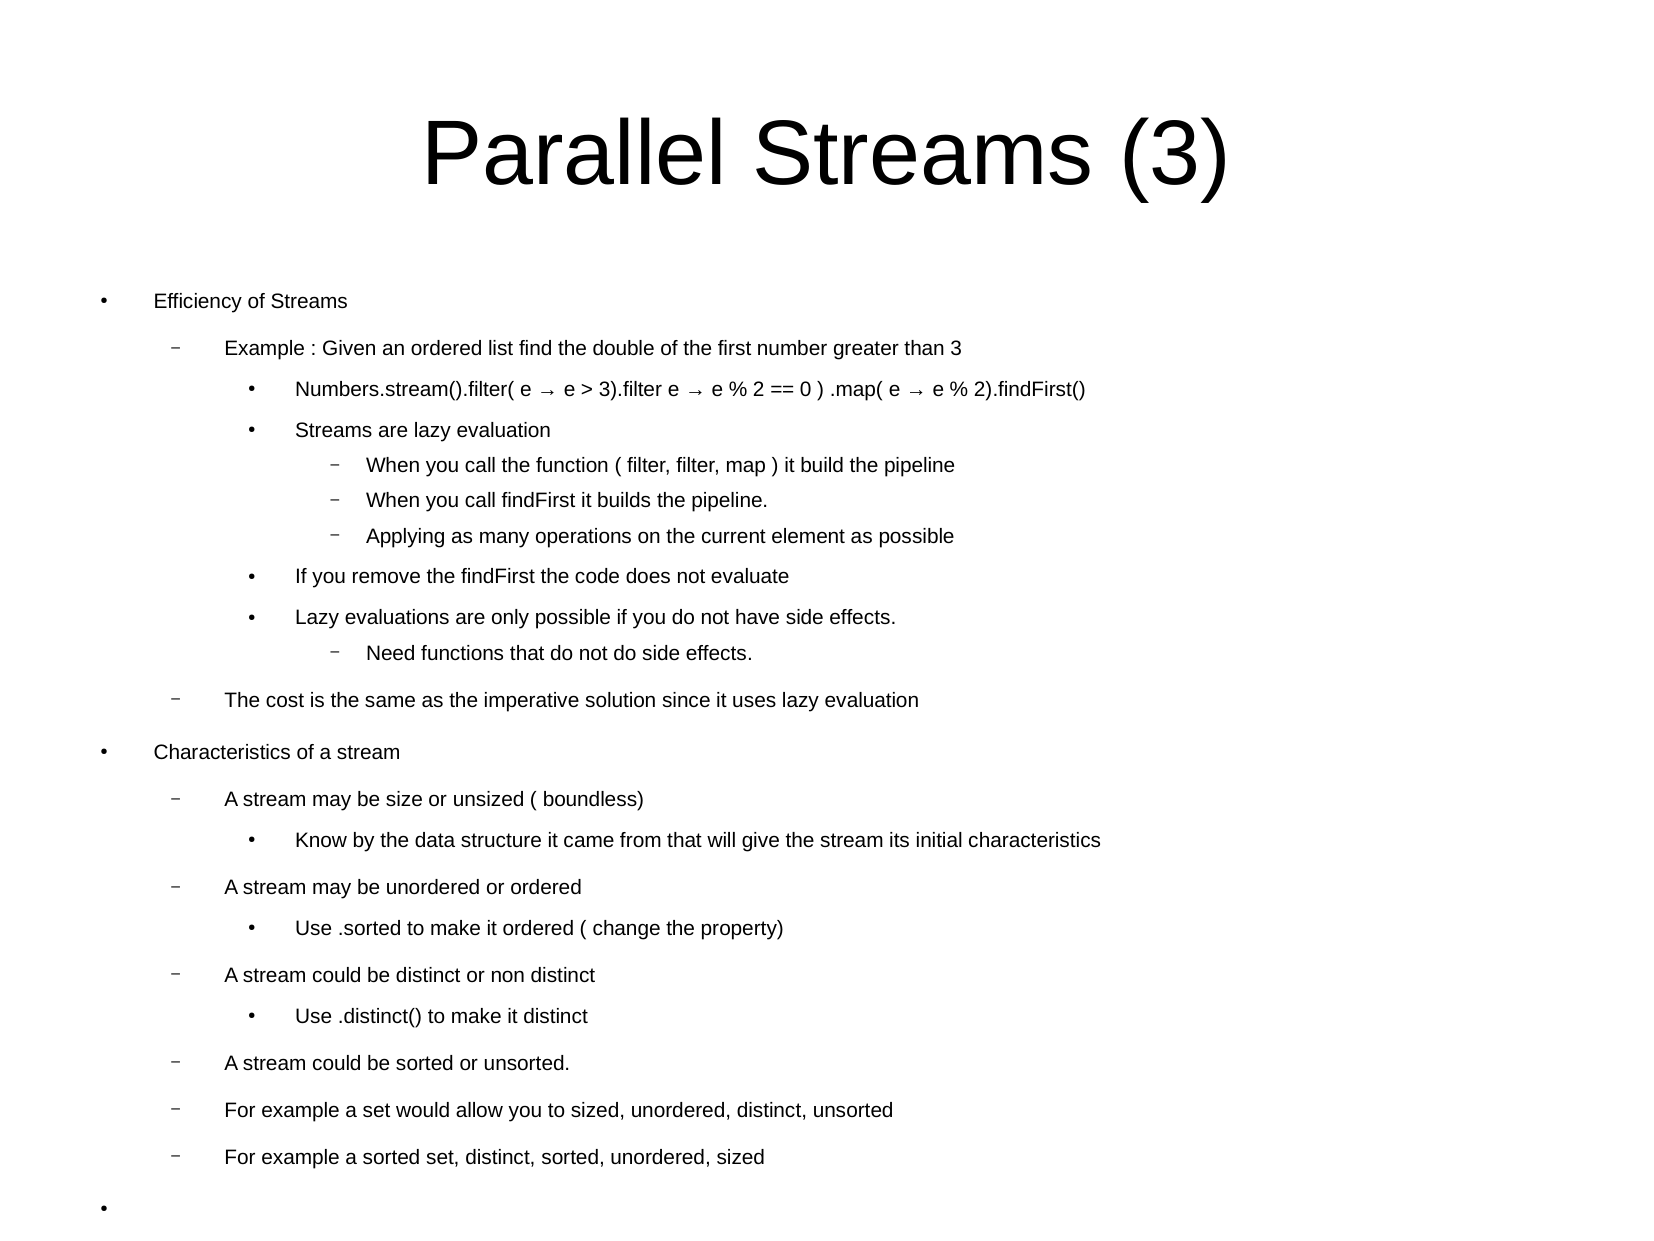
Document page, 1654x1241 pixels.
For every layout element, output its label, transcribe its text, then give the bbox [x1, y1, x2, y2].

list Efficiency of Streams Example : Given an ordered list find the double of the first number greater than 3 Numbers.stream().filter( e → e > 3).filter e → e % 2 == 0 ) .map( e → e % 2).findFirst() Streams are lazy evaluation When you call the function ( filter, filter, map ) it build the pipeline When you call findFirst it builds the pipeline. Applying as many operations on the current element as possible If you remove the findFirst the code does not evaluate Lazy evaluations are only possible if you do not have side effects. Need functions that do not do side effects. The cost is the same as the imperative solution since it uses lazy evaluation Characteristics of a stream A stream may be size or unsized ( boundless) Know by the data structure it came from that will give the stream its initial characteristics A stream may be unordered or ordered Use .sorted to make it ordered ( change the property) A stream could be distinct or non distinct Use .distinct() to make it distinct A stream could be sorted or unsorted. For example a set would allow you to sized, unordered, distinct, unsorted For example a sorted set, distinct, sorted, unordered, sized [82, 290, 1571, 1231]
title Parallel Streams (3) [82, 49, 1571, 257]
